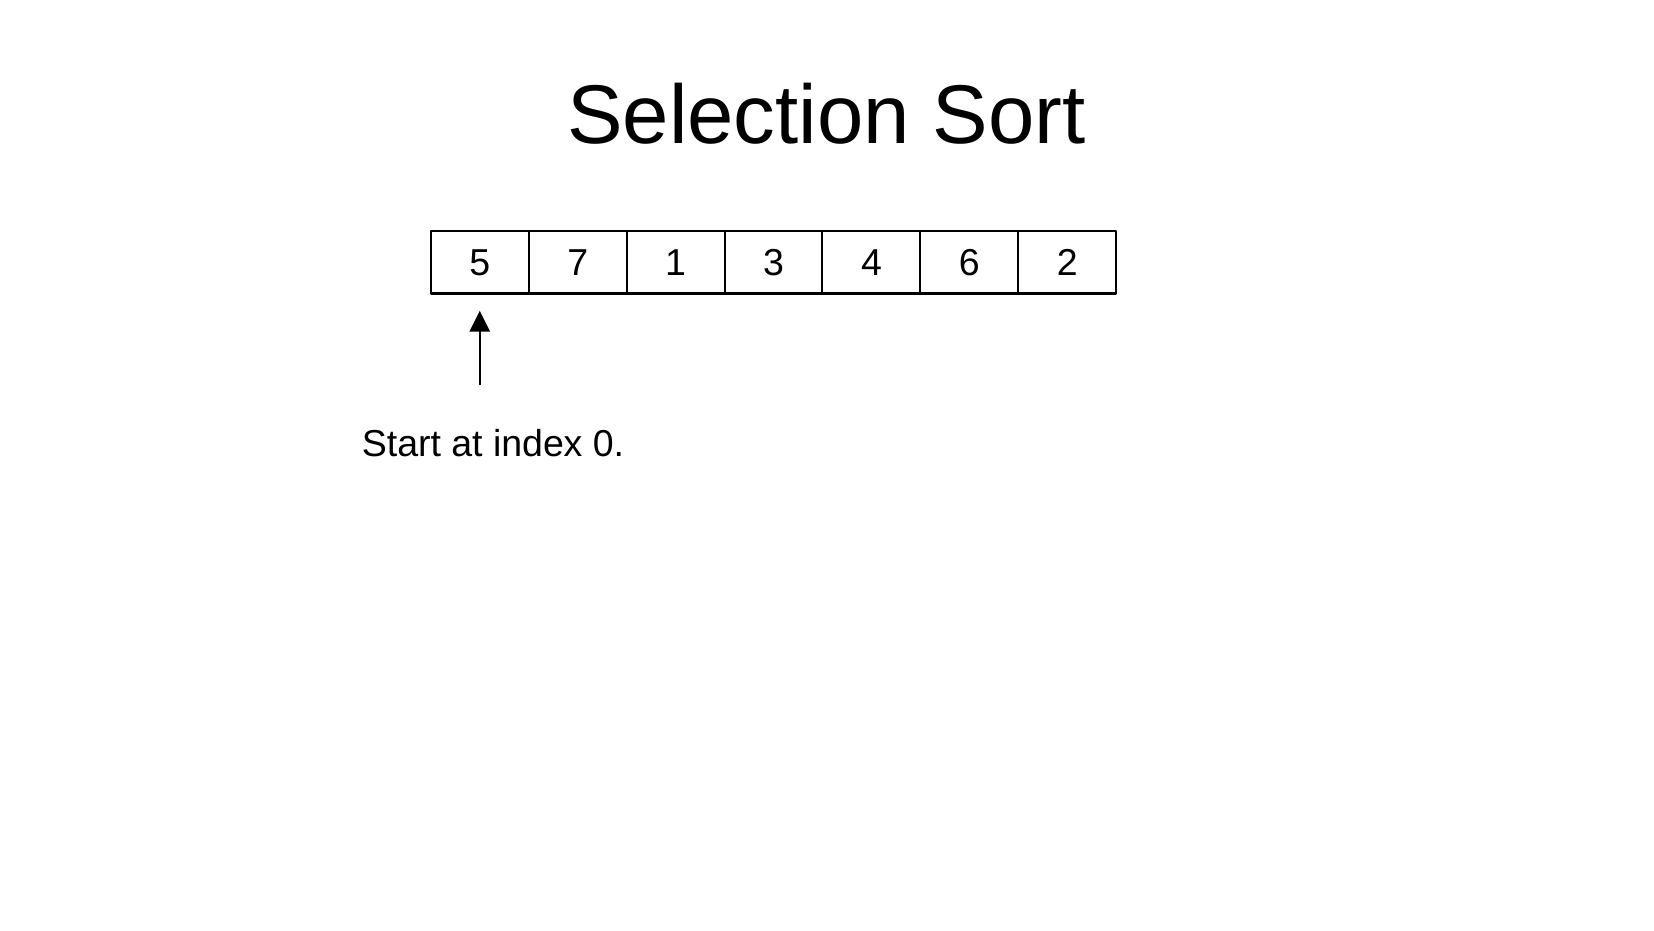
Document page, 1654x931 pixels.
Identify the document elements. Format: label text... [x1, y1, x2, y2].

text_box 7 [528, 231, 626, 294]
text_box 5 [430, 231, 528, 294]
text_box 4 [822, 231, 920, 294]
text_box 2 [1018, 231, 1117, 294]
text_box Start at index 0. [347, 414, 640, 472]
title Selection Sort [82, 37, 1571, 193]
text_box 6 [920, 231, 1018, 294]
text_box 1 [626, 231, 724, 294]
text_box 3 [724, 231, 822, 294]
